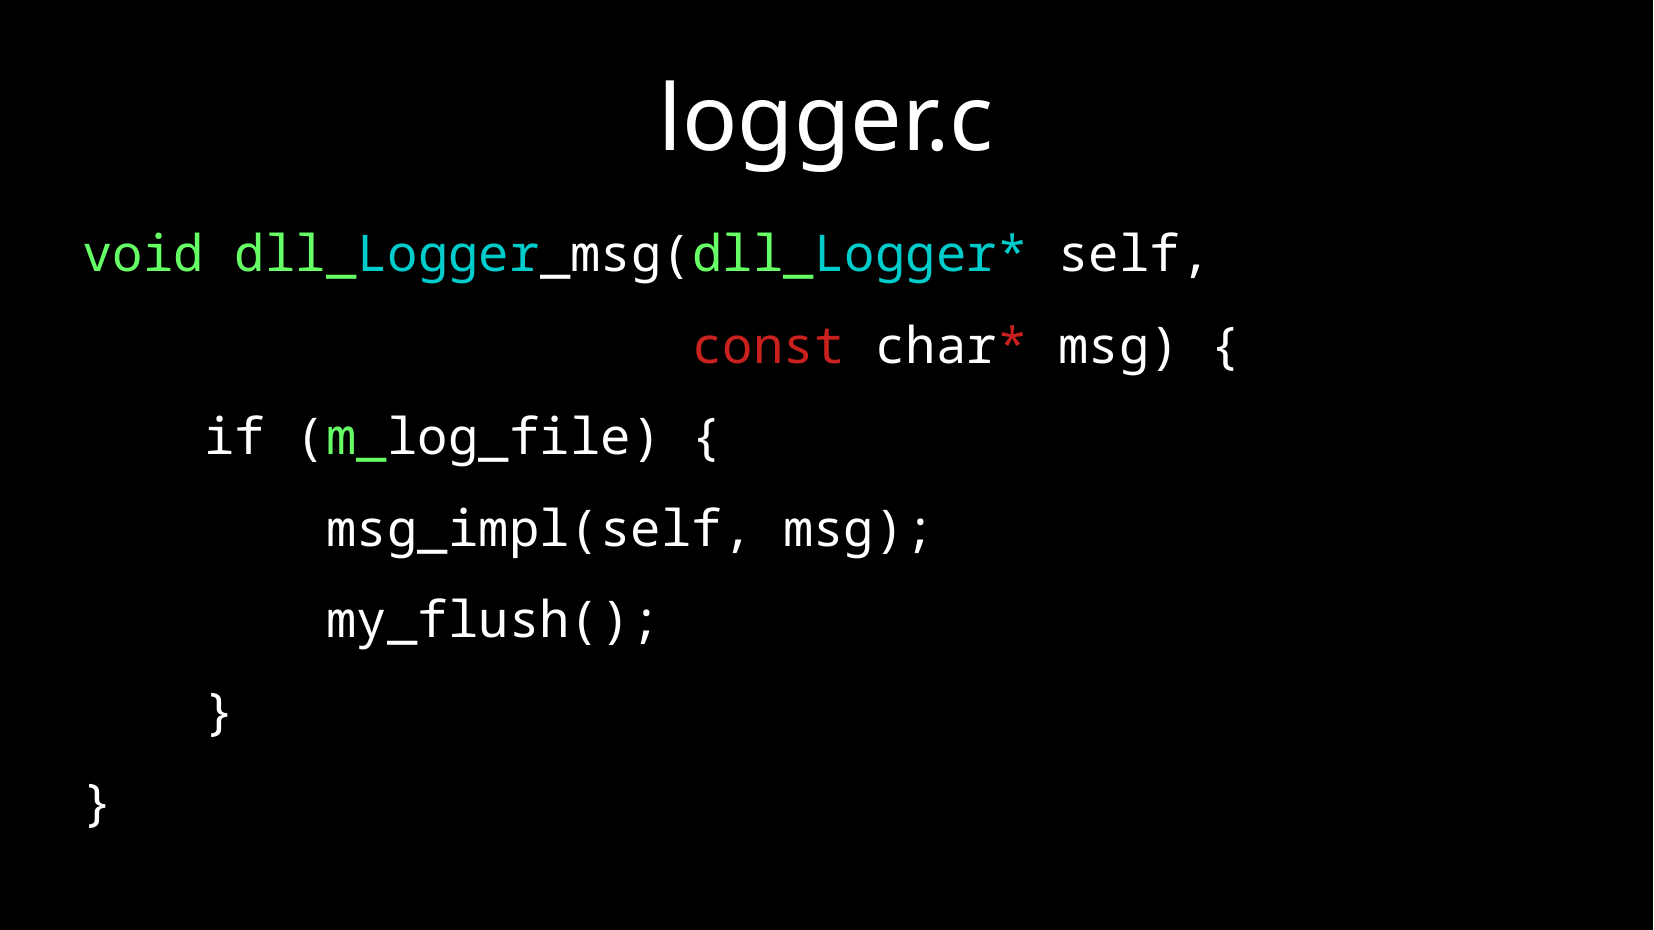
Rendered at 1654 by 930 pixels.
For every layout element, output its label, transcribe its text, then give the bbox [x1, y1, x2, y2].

list void dll_Logger_msg(dll_Logger* self, const char* msg) { if (m_log_file) { msg_impl(self, msg); my_flush(); } } [82, 217, 1571, 841]
title logger.c [82, 37, 1571, 193]
